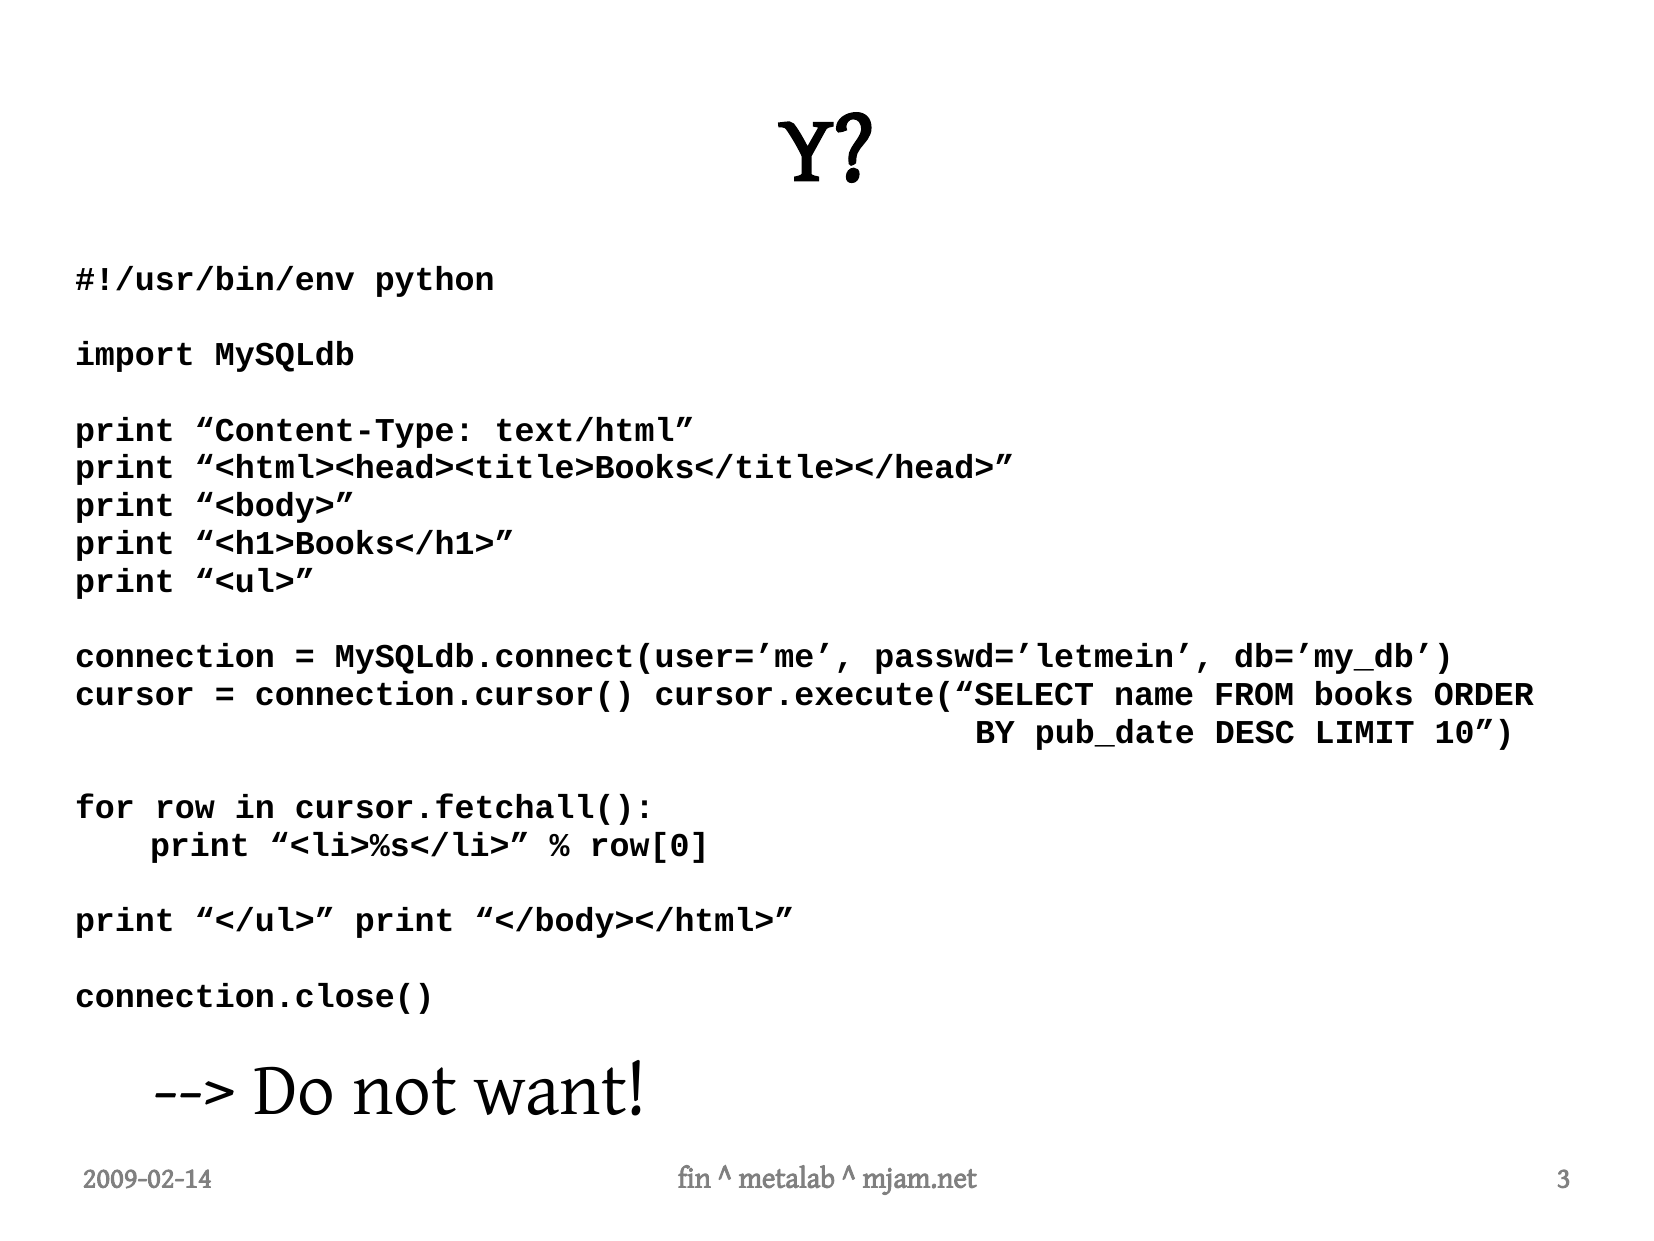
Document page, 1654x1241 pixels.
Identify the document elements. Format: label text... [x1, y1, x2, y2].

title Y? [82, 49, 1571, 257]
list --> Do not want! [82, 1050, 1571, 1136]
text_box #!/usr/bin/env python import MySQLdb print “Content-Type: text/html” print “<html><head><title>Books</title></head>” print “<body>” print “<h1>Books</h1>” print “<ul>” connection = MySQLdb.connect(user=’me’, passwd=’letmein’, db=’my_db’) cursor = connection.cursor() cursor.execute(“SELECT name FROM books ORDER BY pub_date DESC LIMIT 10”) for row in cursor.fetchall(): print “<li>%s</li>” % row[0] print “</ul>” print “</body></html>” connection.close() [75, 262, 1576, 1018]
